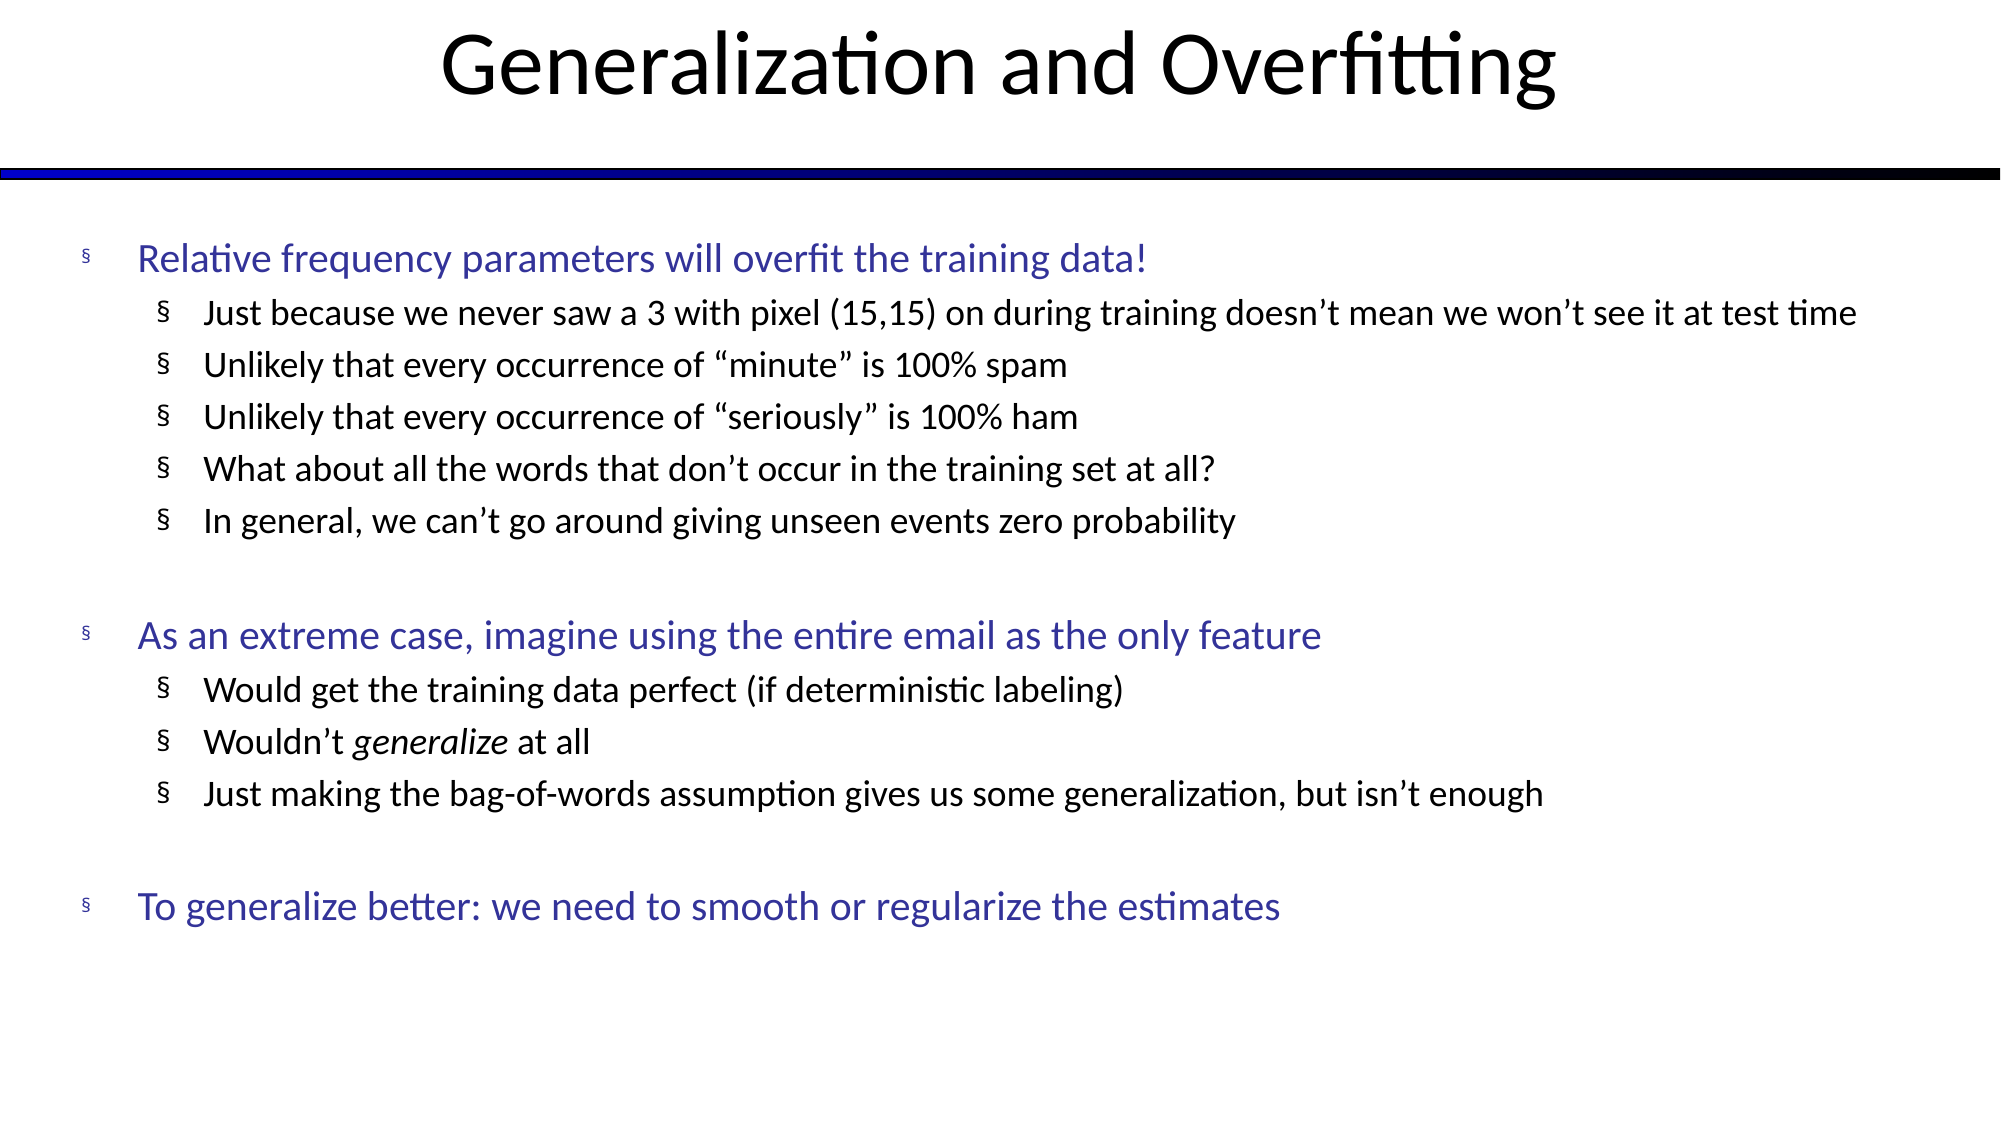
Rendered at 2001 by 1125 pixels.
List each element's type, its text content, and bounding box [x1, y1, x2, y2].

list Relative frequency parameters will overfit the training data! Just because we never saw a 3 with pixel (15,15) on during training doesn’t mean we won’t see it at test time Unlikely that every occurrence of “minute” is 100% spam Unlikely that every occurrence of “seriously” is 100% ham What about all the words that don’t occur in the training set at all? In general, we can’t go around giving unseen events zero probability As an extreme case, imagine using the entire email as the only feature Would get the training data perfect (if deterministic labeling) Wouldn’t generalize at all Just making the bag-of-words assumption gives us some generalization, but isn’t enough To generalize better: we need to smooth or regularize the estimates [66, 229, 1934, 1005]
title Generalization and Overfitting [0, 0, 2000, 184]
